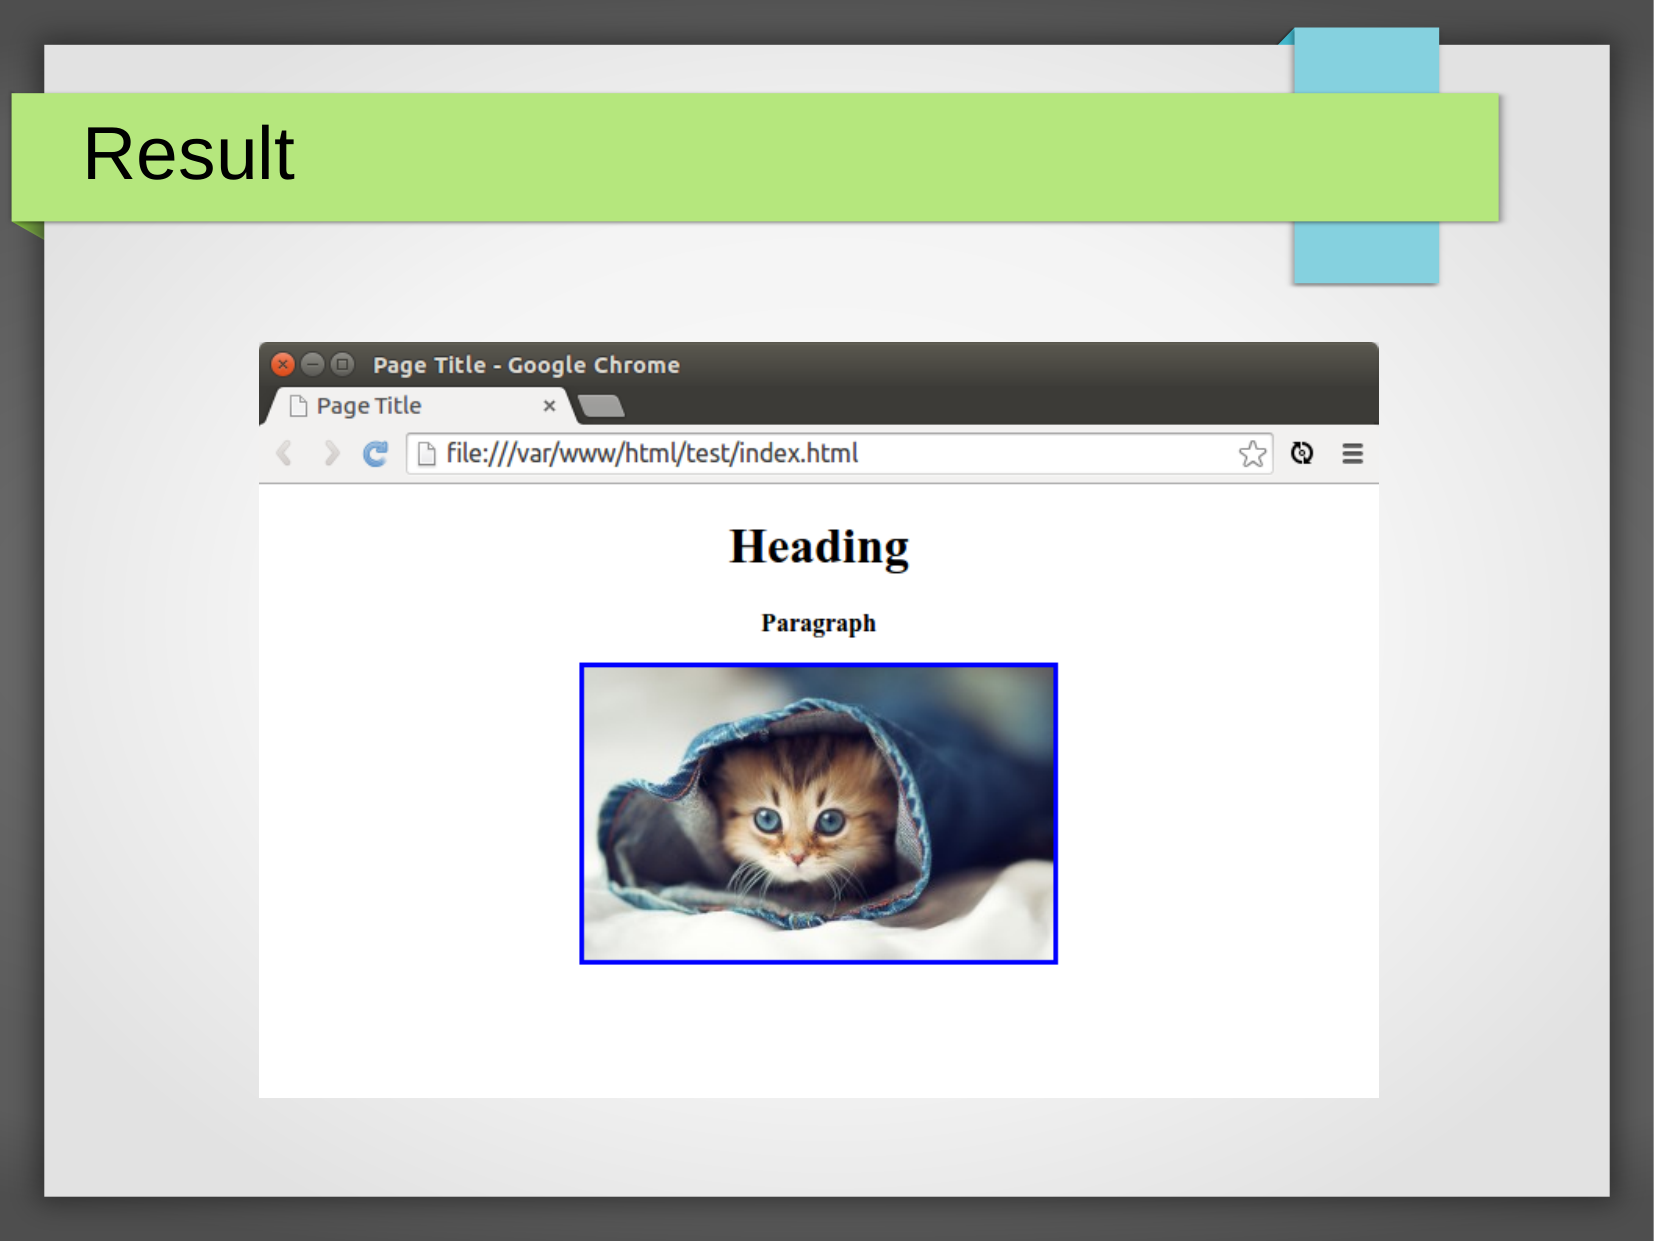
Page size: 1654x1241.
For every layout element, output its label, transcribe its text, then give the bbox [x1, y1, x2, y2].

picture [0, 0, 1654, 1241]
title Result [82, 94, 1264, 213]
